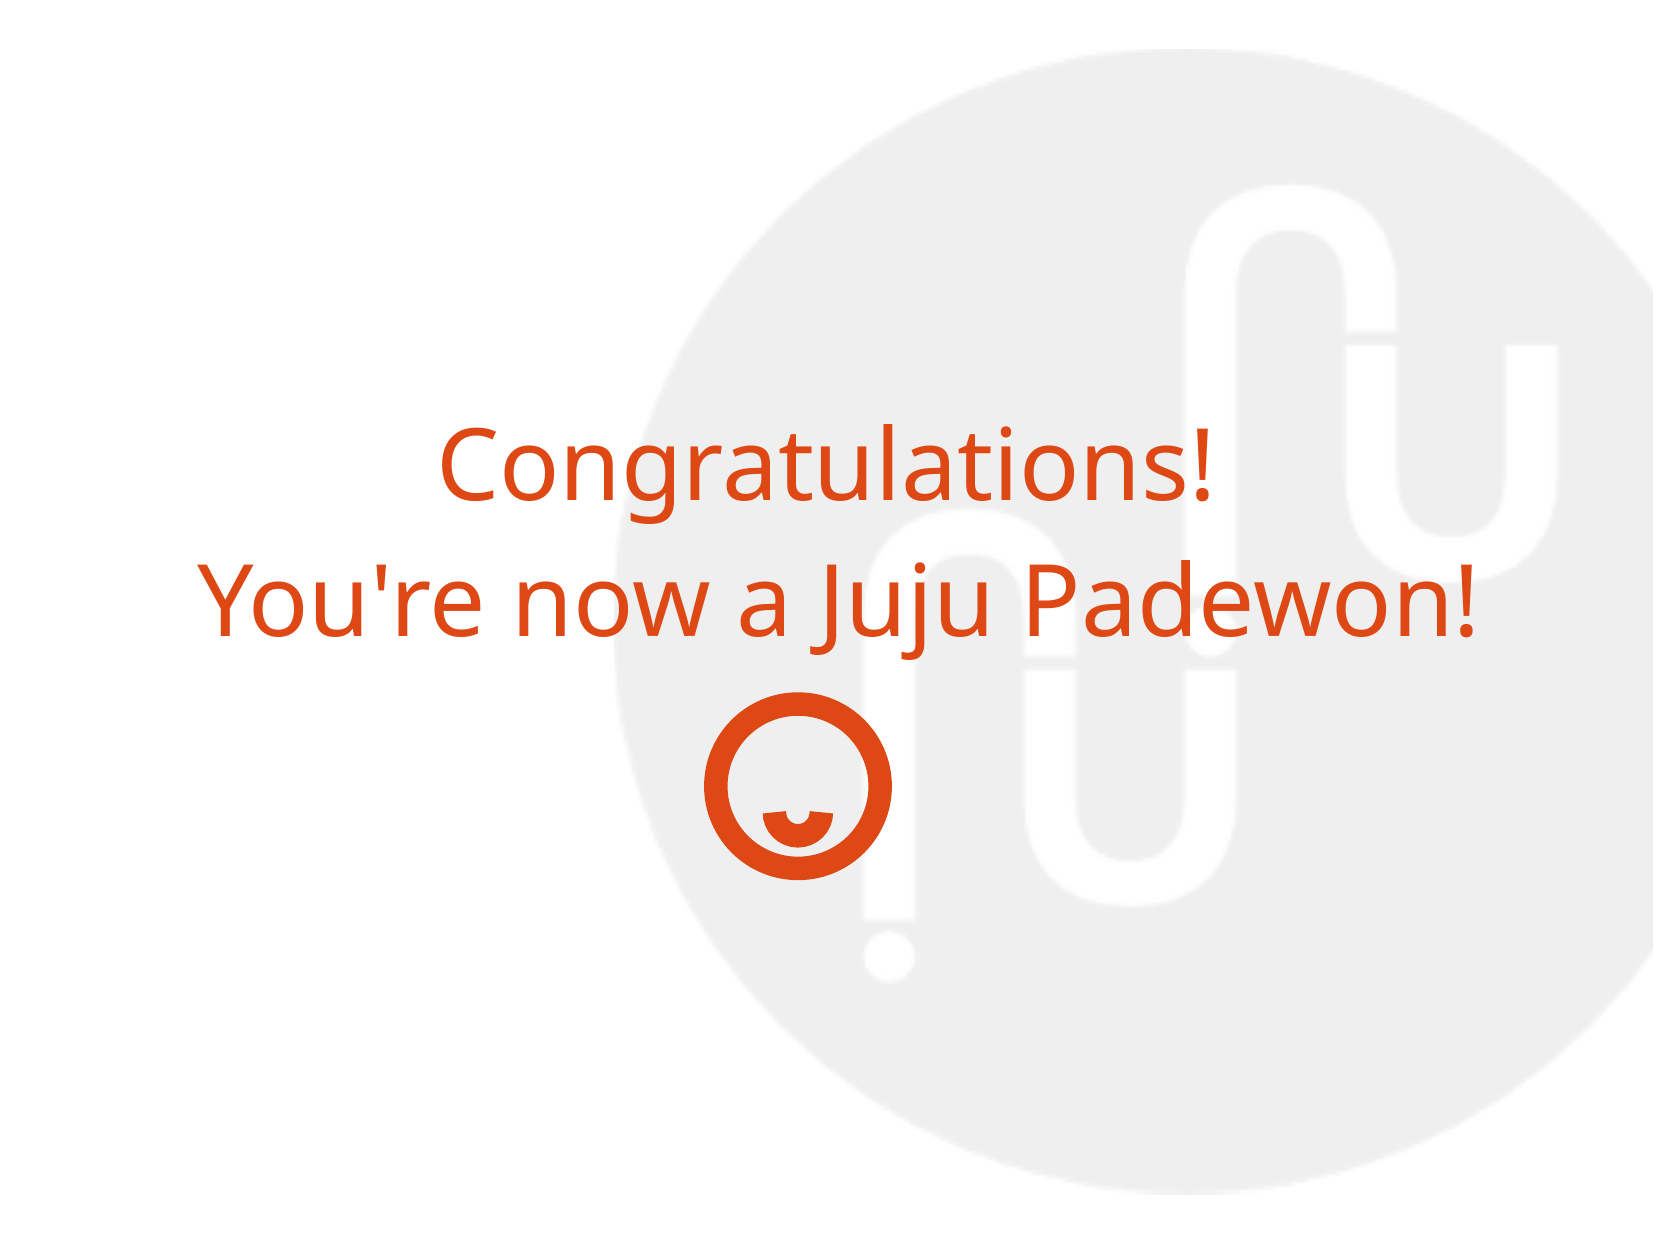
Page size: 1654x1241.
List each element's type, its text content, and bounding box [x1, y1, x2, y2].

picture [679, 668, 918, 906]
subtitle Congratulations! You're now a Juju Padewon! [82, 49, 1571, 1010]
picture [614, 49, 1654, 1195]
